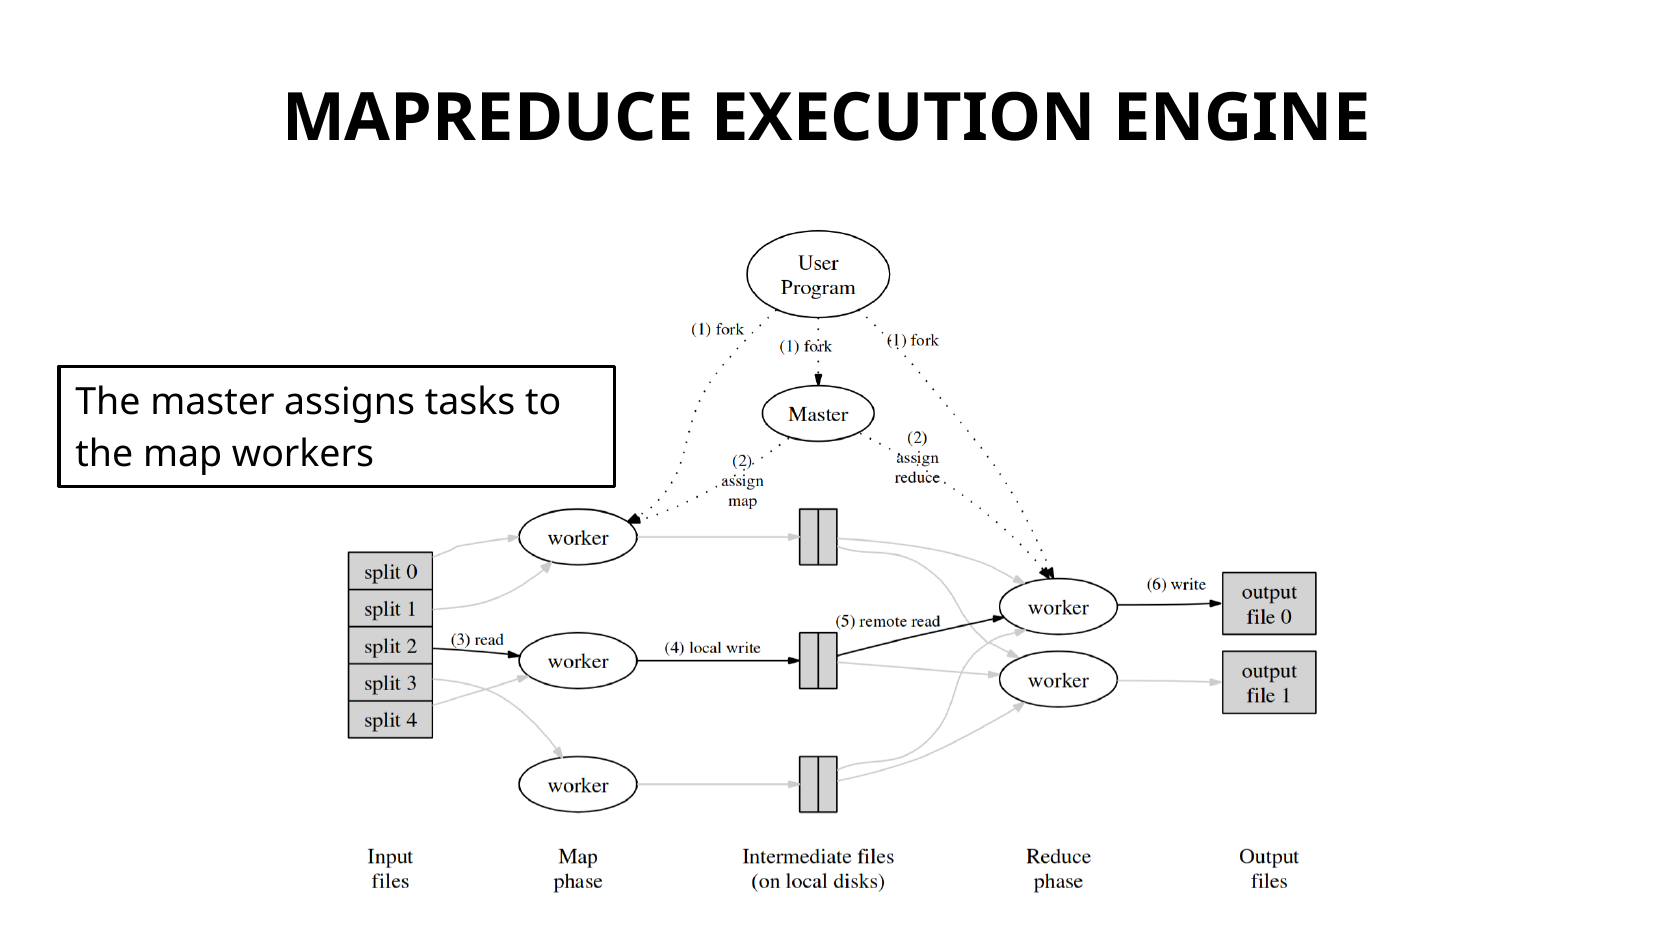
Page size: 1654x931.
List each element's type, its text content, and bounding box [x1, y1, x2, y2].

picture [324, 223, 1329, 900]
text_box The master assigns tasks to the map workers [59, 366, 615, 475]
title MAPREDUCE EXECUTION ENGINE [82, 36, 1571, 193]
